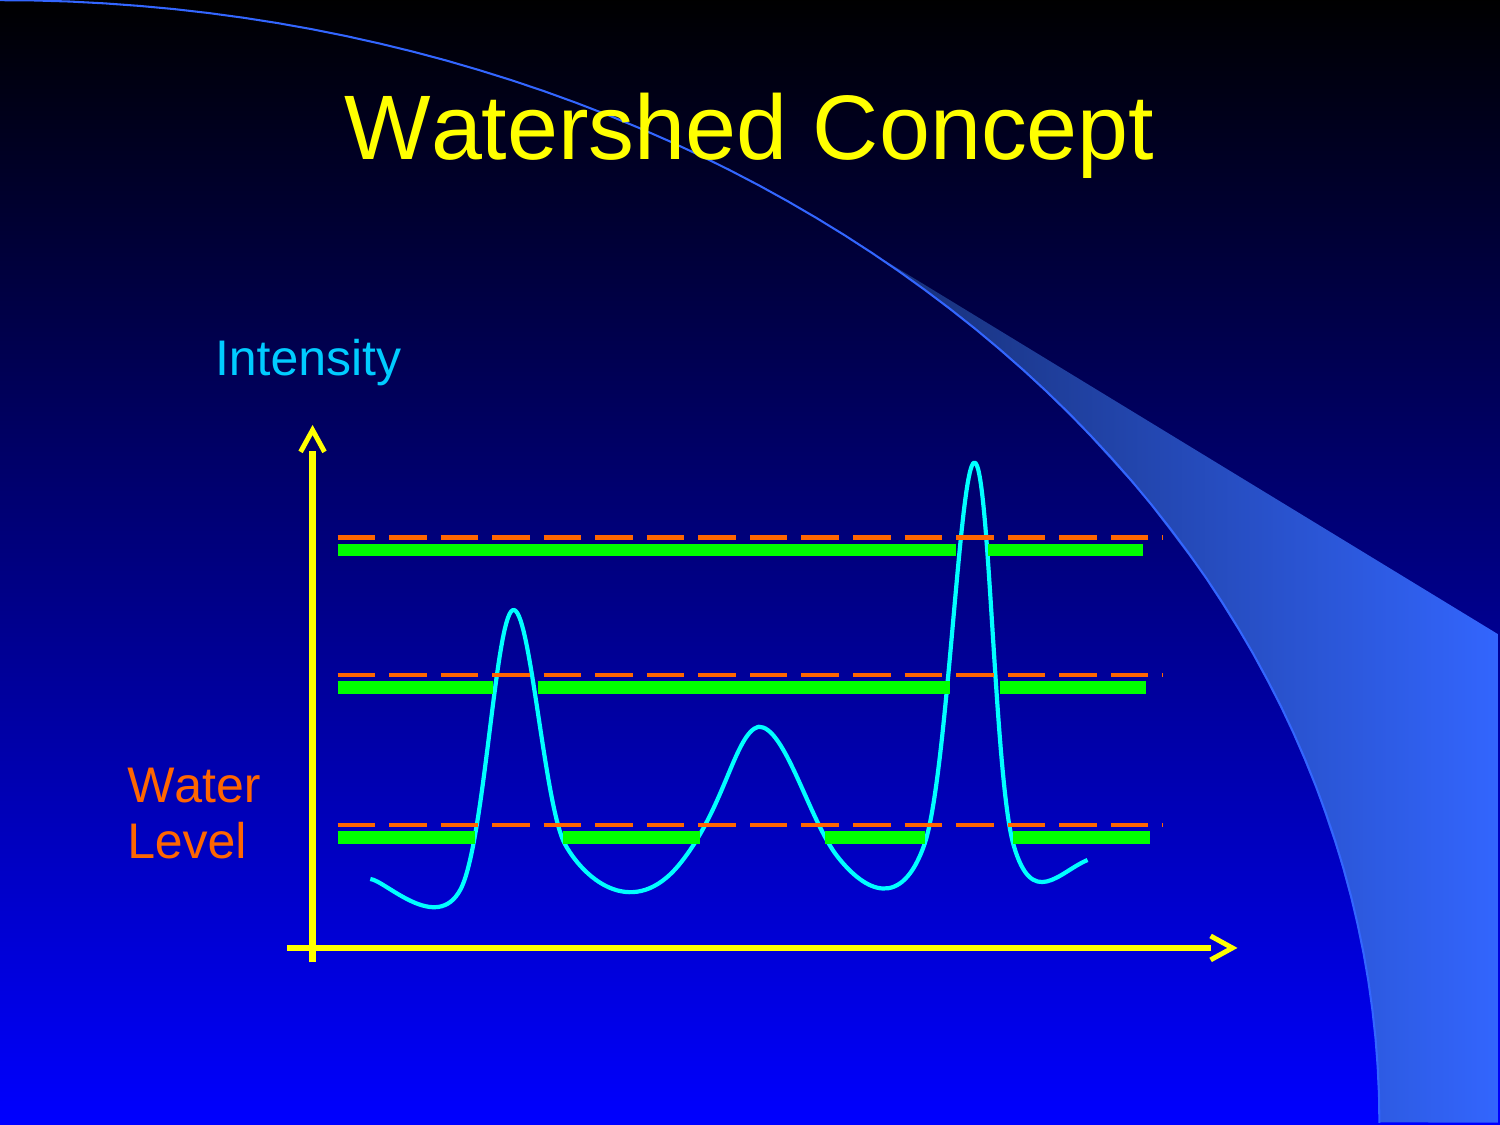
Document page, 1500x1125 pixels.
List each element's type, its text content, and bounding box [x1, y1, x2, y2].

text_box Intensity [200, 322, 417, 395]
text_box Water Level [112, 749, 276, 877]
title Watershed Concept [112, 17, 1388, 245]
